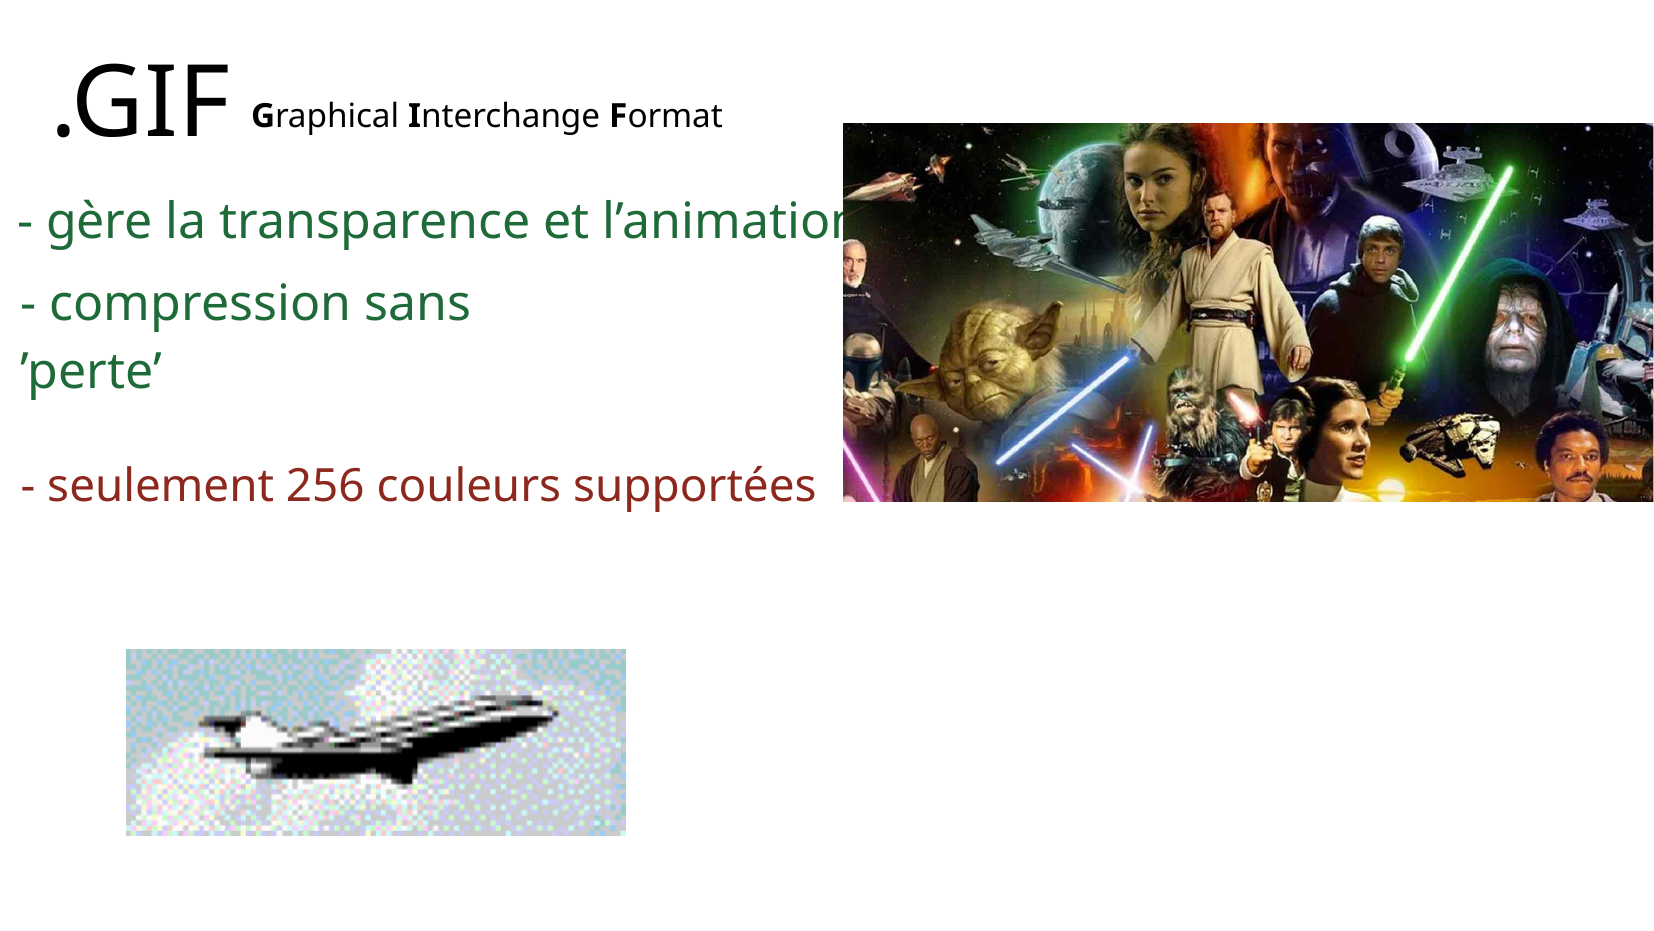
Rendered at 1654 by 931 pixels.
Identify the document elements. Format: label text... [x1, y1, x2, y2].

text_box .GIF [35, 21, 260, 154]
text_box Graphical Interchange Format [236, 84, 827, 142]
text_box - gère la transparence et l’animation [2, 177, 843, 252]
picture [126, 649, 626, 836]
text_box - compression sans ’perte’ [5, 259, 632, 335]
picture [843, 123, 1654, 502]
text_box - seulement 256 couleurs supportées [5, 444, 975, 521]
